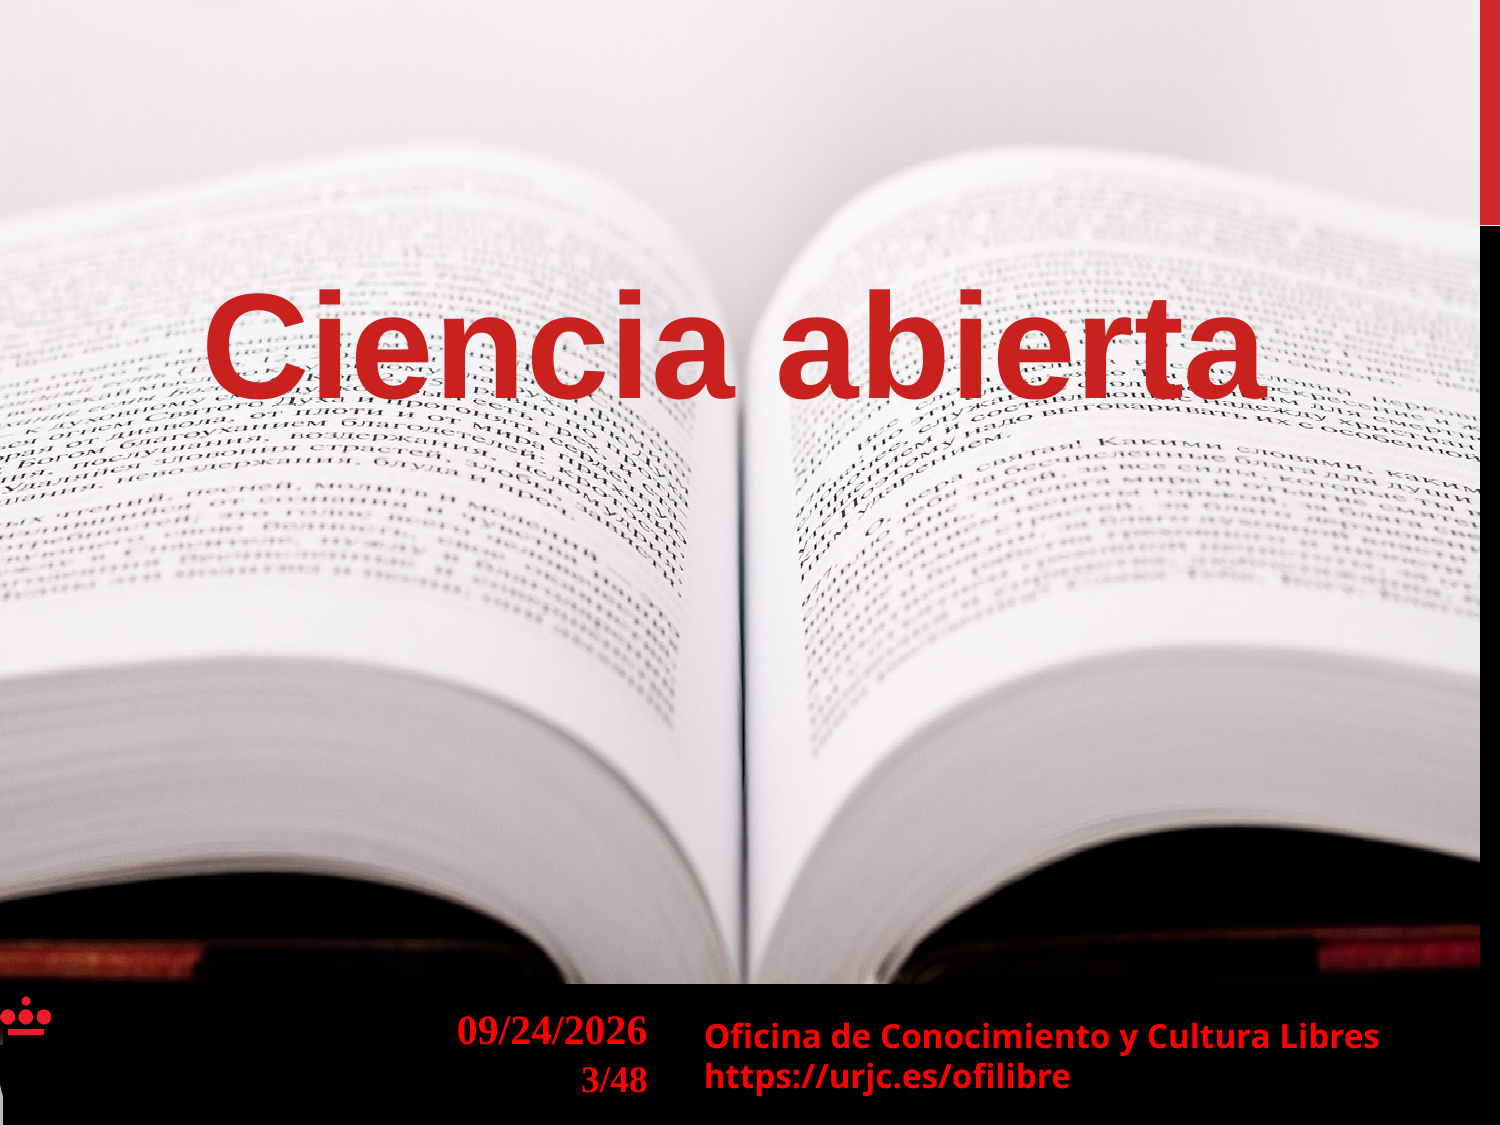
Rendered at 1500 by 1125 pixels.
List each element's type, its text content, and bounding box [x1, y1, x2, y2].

picture [0, 0, 1500, 1014]
title [75, 285, 1425, 661]
text_box Ciencia abierta [120, 254, 1351, 605]
